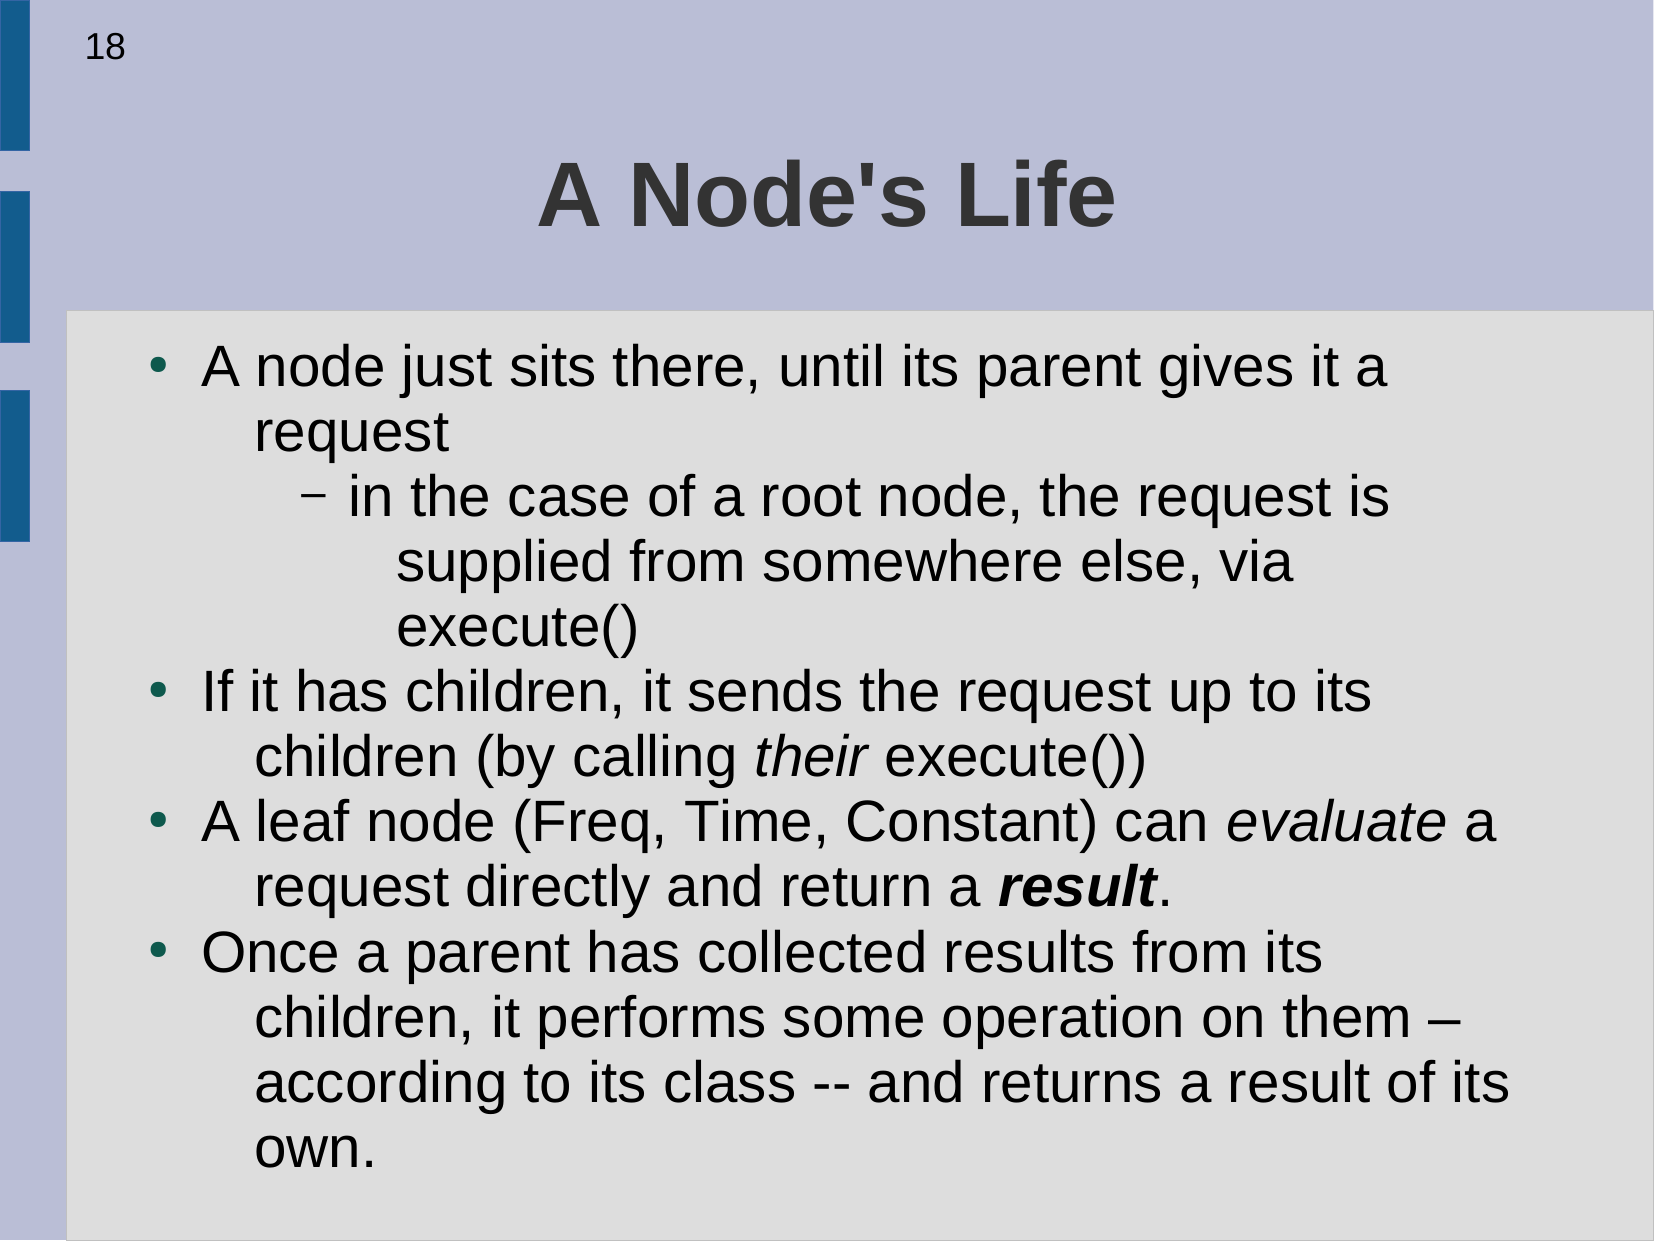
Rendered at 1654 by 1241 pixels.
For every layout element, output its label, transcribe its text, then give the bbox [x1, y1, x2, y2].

text_box <number> [108, 18, 232, 92]
title A Node's Life [121, 91, 1534, 299]
list A node just sits there, until its parent gives it a request in the case of a root node, the request is supplied from somewhere else, via execute() If it has children, it sends the request up to its children (by calling their execute()) A leaf node (Freq, Time, Constant) can evaluate a request directly and return a result. Once a parent has collected results from its children, it performs some operation on them – according to its class -- and returns a result of its own. [112, 334, 1525, 1115]
